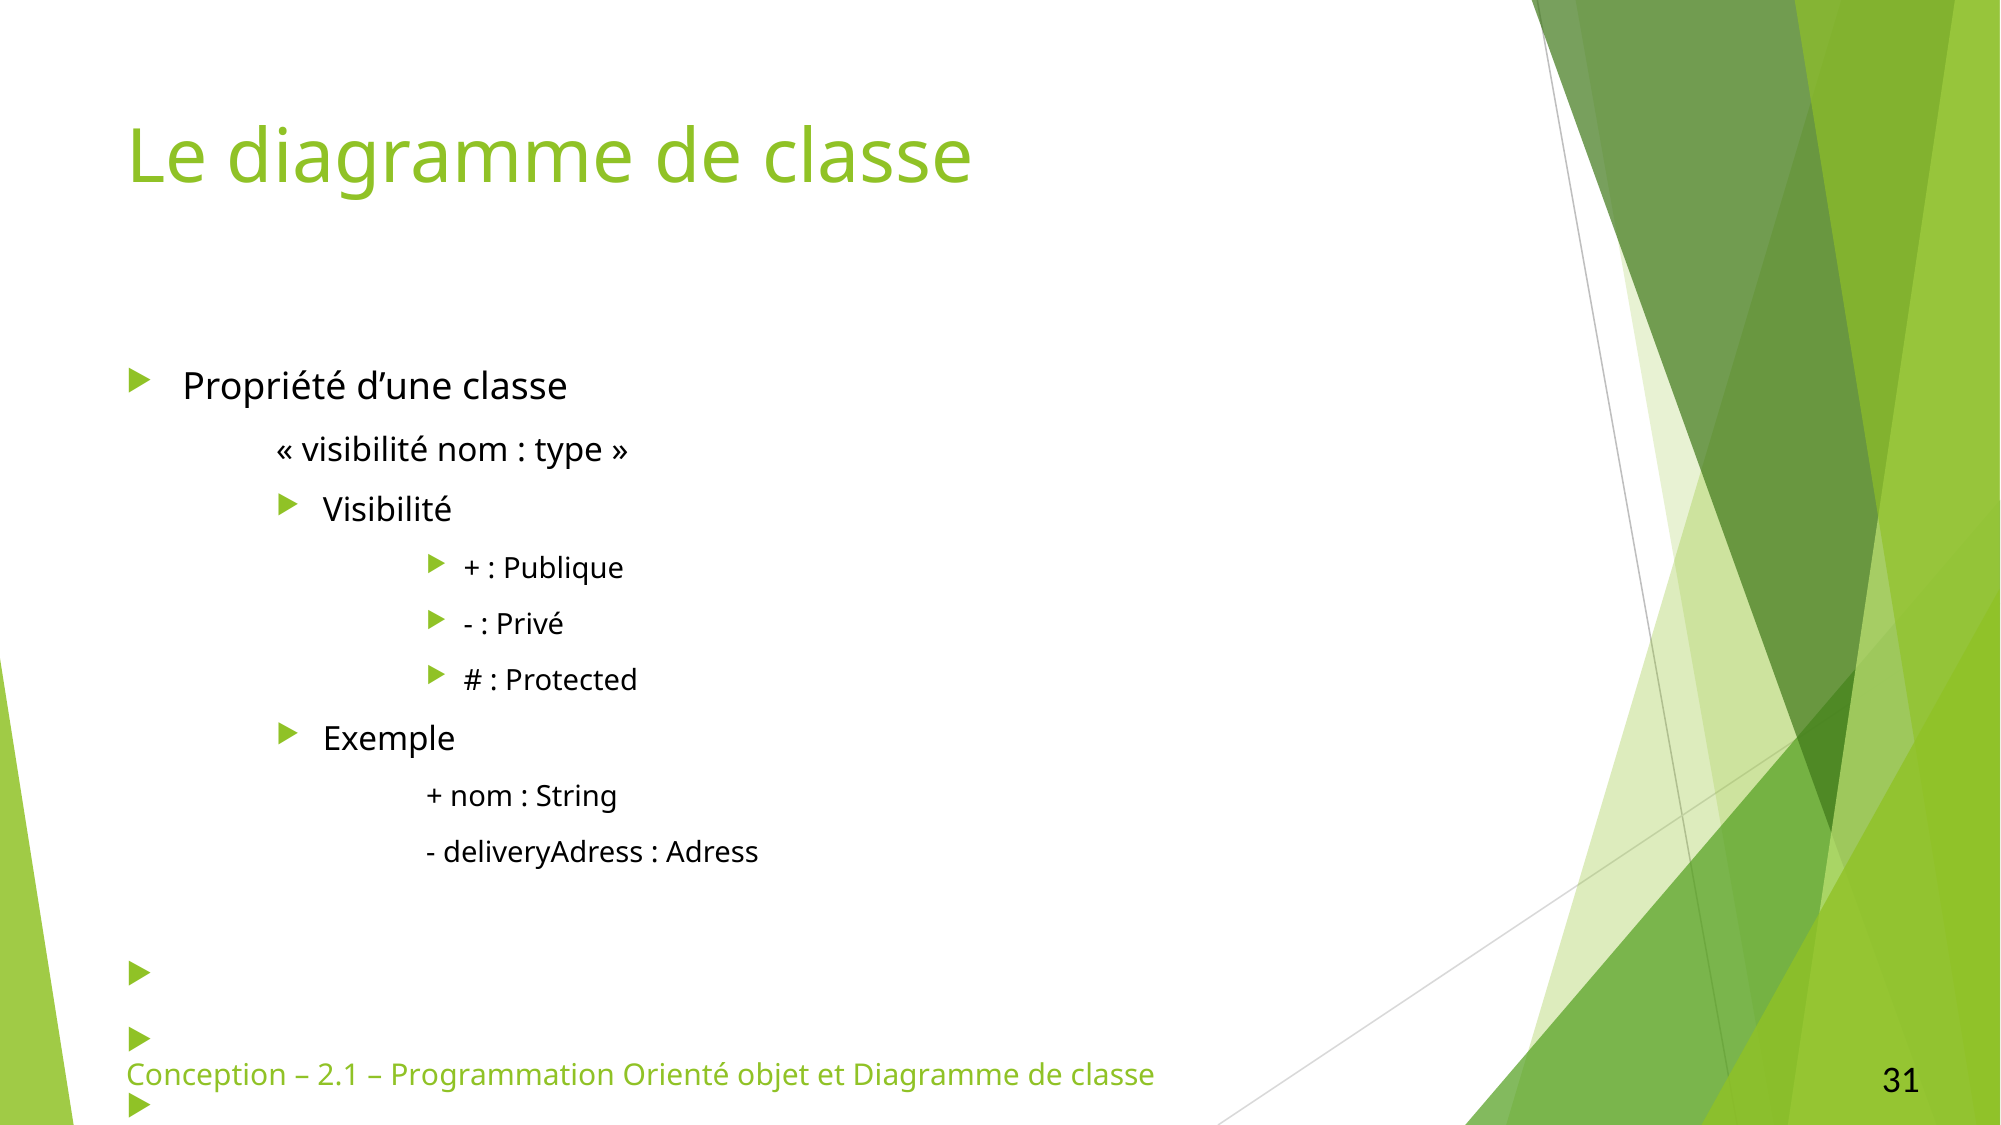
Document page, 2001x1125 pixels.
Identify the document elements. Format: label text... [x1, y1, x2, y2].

list Propriété d’une classe « visibilité nom : type » Visibilité + : Publique - : Privé # : Protected Exemple + nom : String - deliveryAdress : Adress [111, 354, 1522, 992]
text_box [1866, 1047, 1979, 1108]
text_box Conception – 2.1 – Programmation Orienté objet et Diagramme de classe [111, 1047, 1210, 1109]
title Le diagramme de classe [111, 99, 1522, 317]
